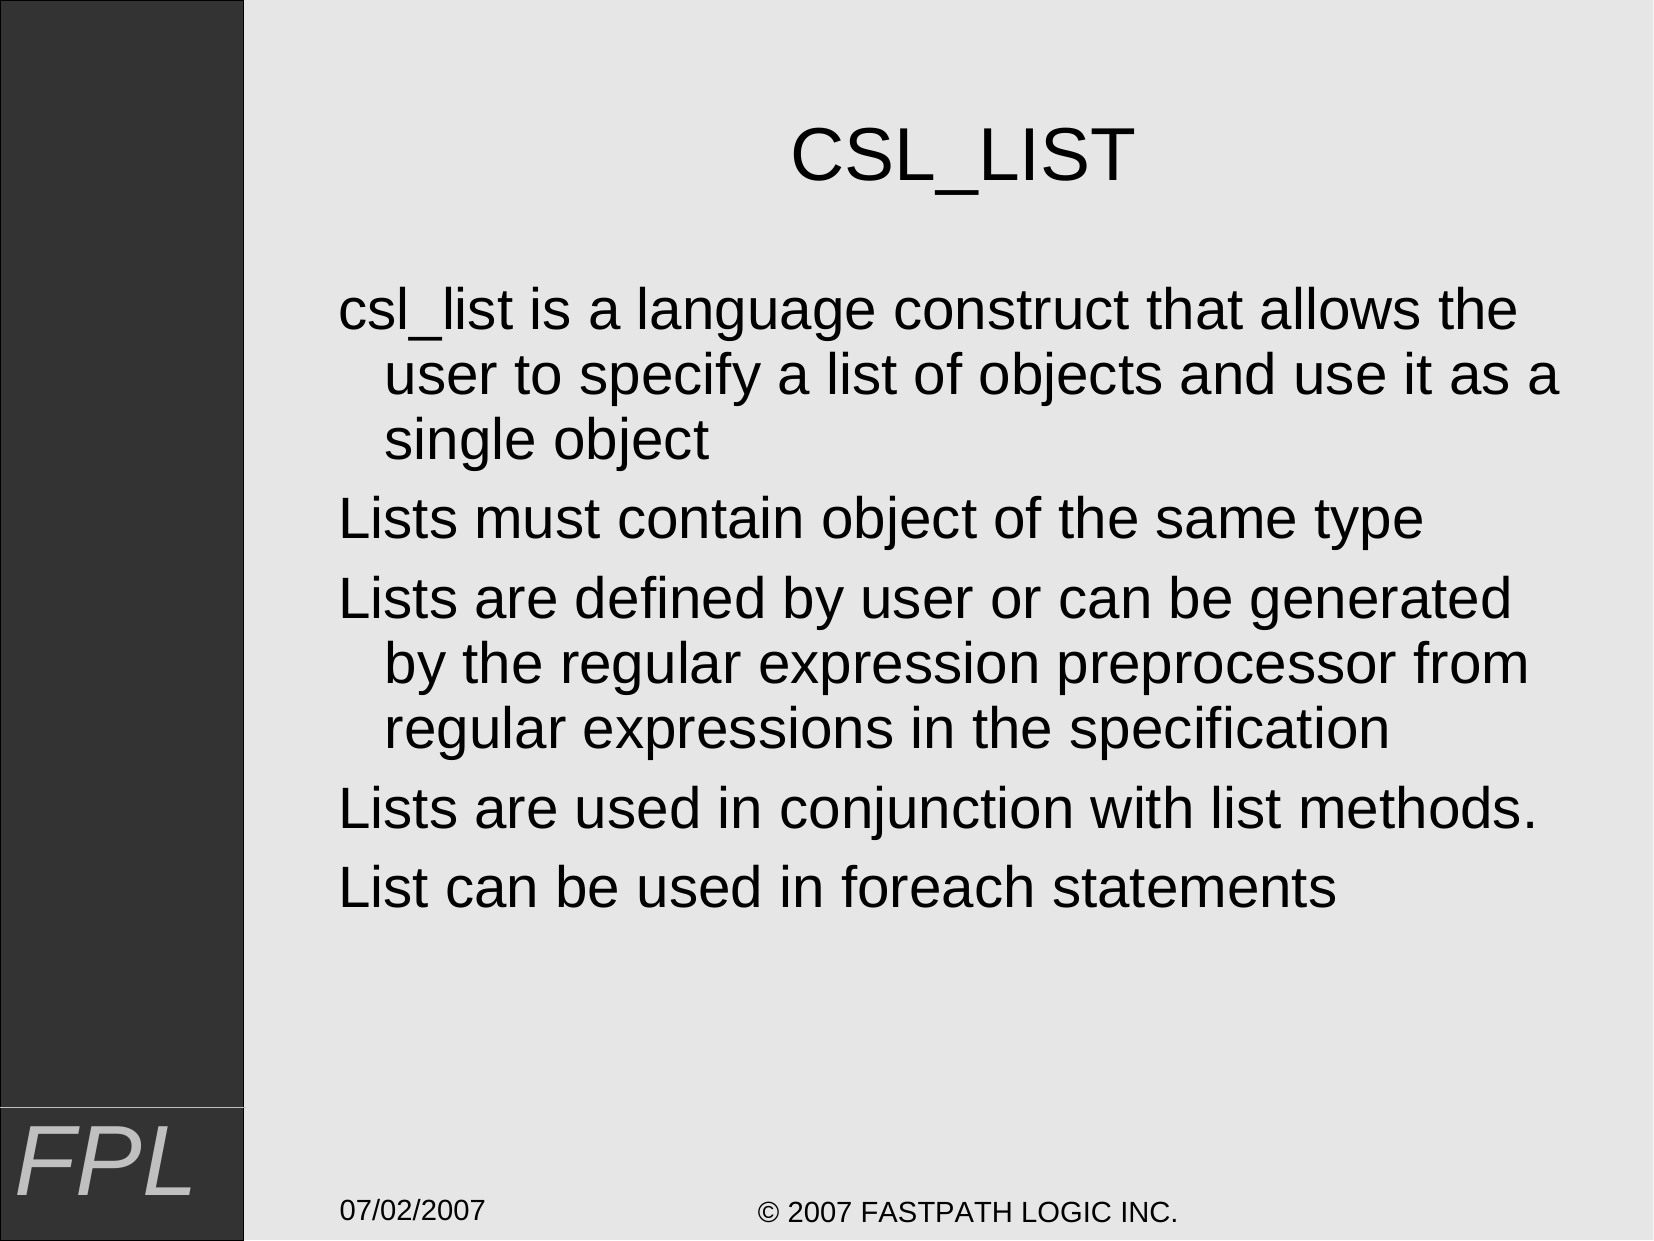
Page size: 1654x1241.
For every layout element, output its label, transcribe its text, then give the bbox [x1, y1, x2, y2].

list csl_list is a language construct that allows the user to specify a list of objects and use it as a single object Lists must contain object of the same type Lists are defined by user or can be generated by the regular expression preprocessor from regular expressions in the specification Lists are used in conjunction with list methods. List can be used in foreach statements [263, 276, 1576, 1201]
title CSL_LIST [412, 47, 1515, 263]
